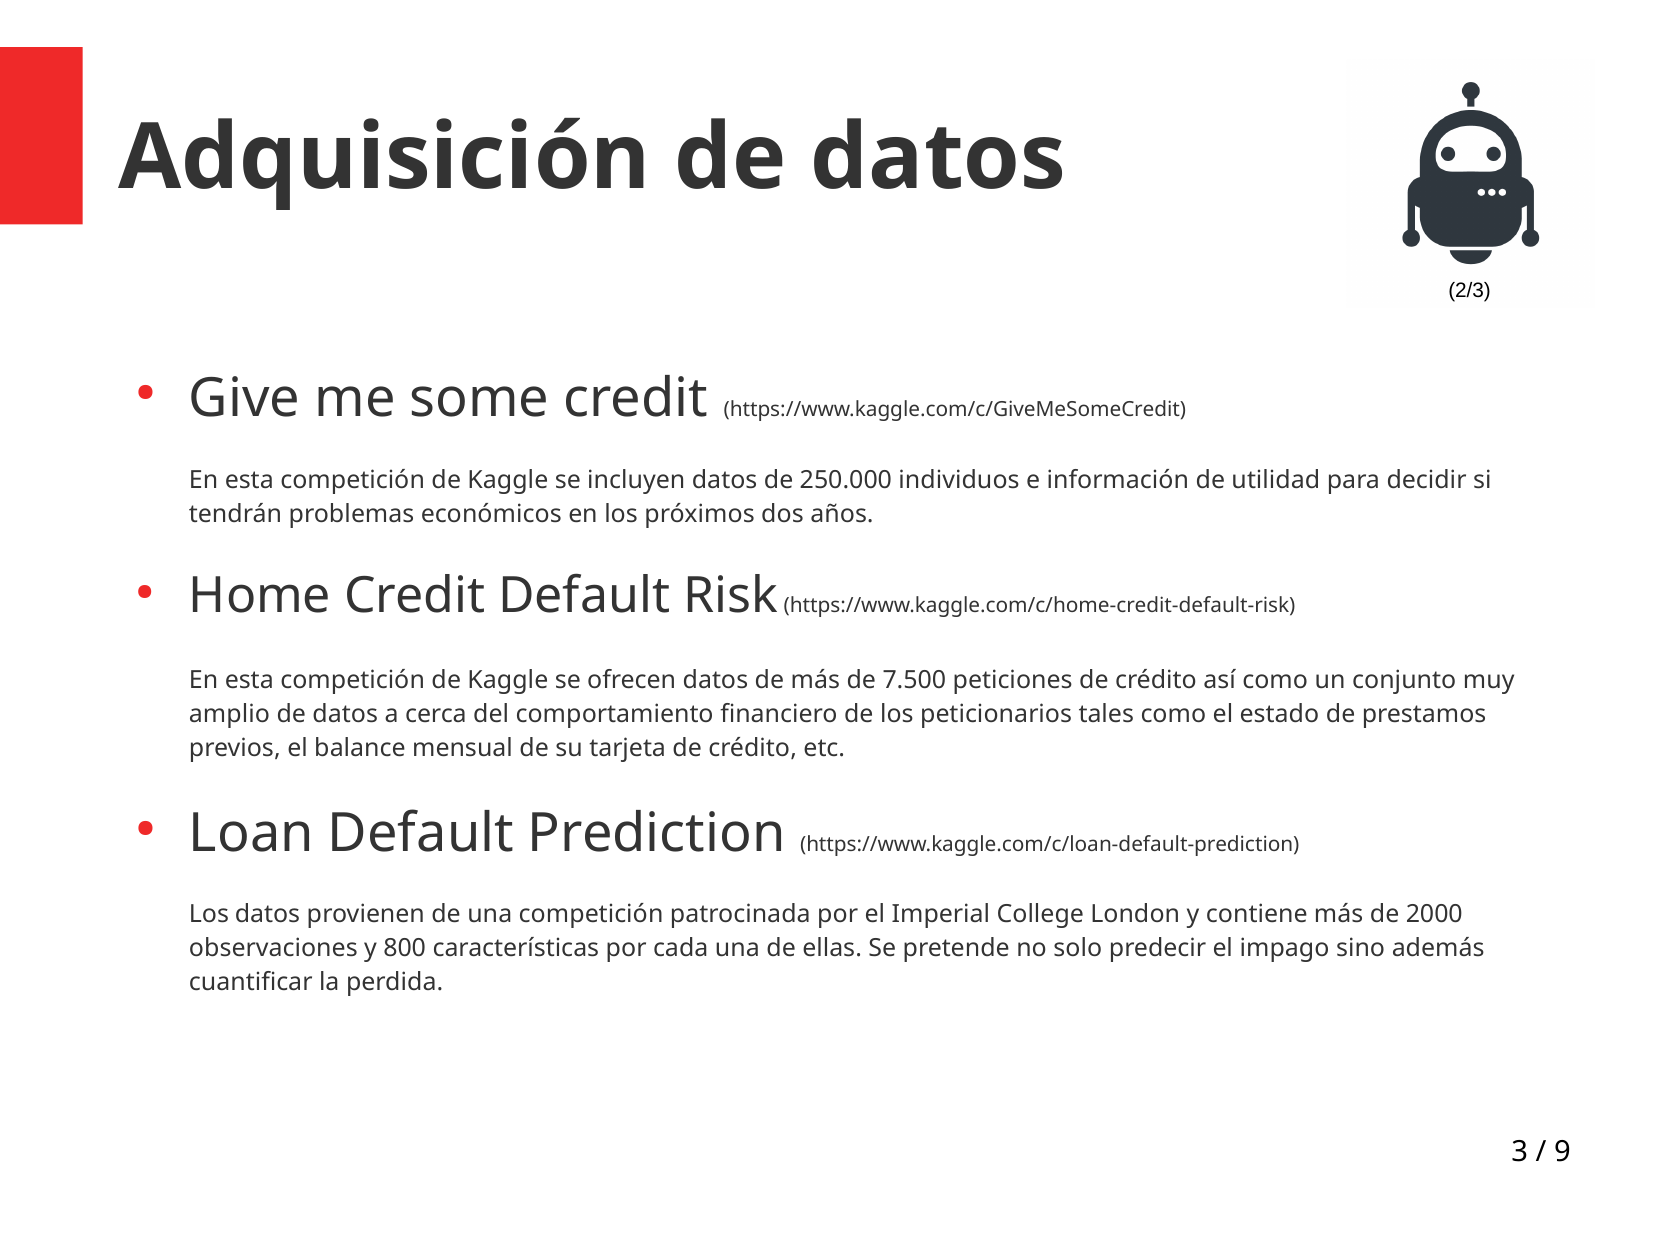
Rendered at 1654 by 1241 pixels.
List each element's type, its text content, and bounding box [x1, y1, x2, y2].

text_box (2/3) [1433, 271, 1506, 310]
title Adquisición de datos [118, 49, 1571, 257]
picture [1346, 59, 1595, 308]
list Give me some credit (https://www.kaggle.com/c/GiveMeSomeCredit) En esta competición de Kaggle se incluyen datos de 250.000 individuos e información de utilidad para decidir si tendrán problemas económicos en los próximos dos años. Home Credit Default Risk (https://www.kaggle.com/c/home-credit-default-risk) En esta competición de Kaggle se ofrecen datos de más de 7.500 peticiones de crédito así como un conjunto muy amplio de datos a cerca del comportamiento financiero de los peticionarios tales como el estado de prestamos previos, el balance mensual de su tarjeta de crédito, etc. Loan Default Prediction (https://www.kaggle.com/c/loan-default-prediction) Los datos provienen de una competición patrocinada por el Imperial College London y contiene más de 2000 observaciones y 800 características por cada una de ellas. Se pretende no solo predecir el impago sino además cuantificar la perdida. [118, 354, 1536, 1074]
